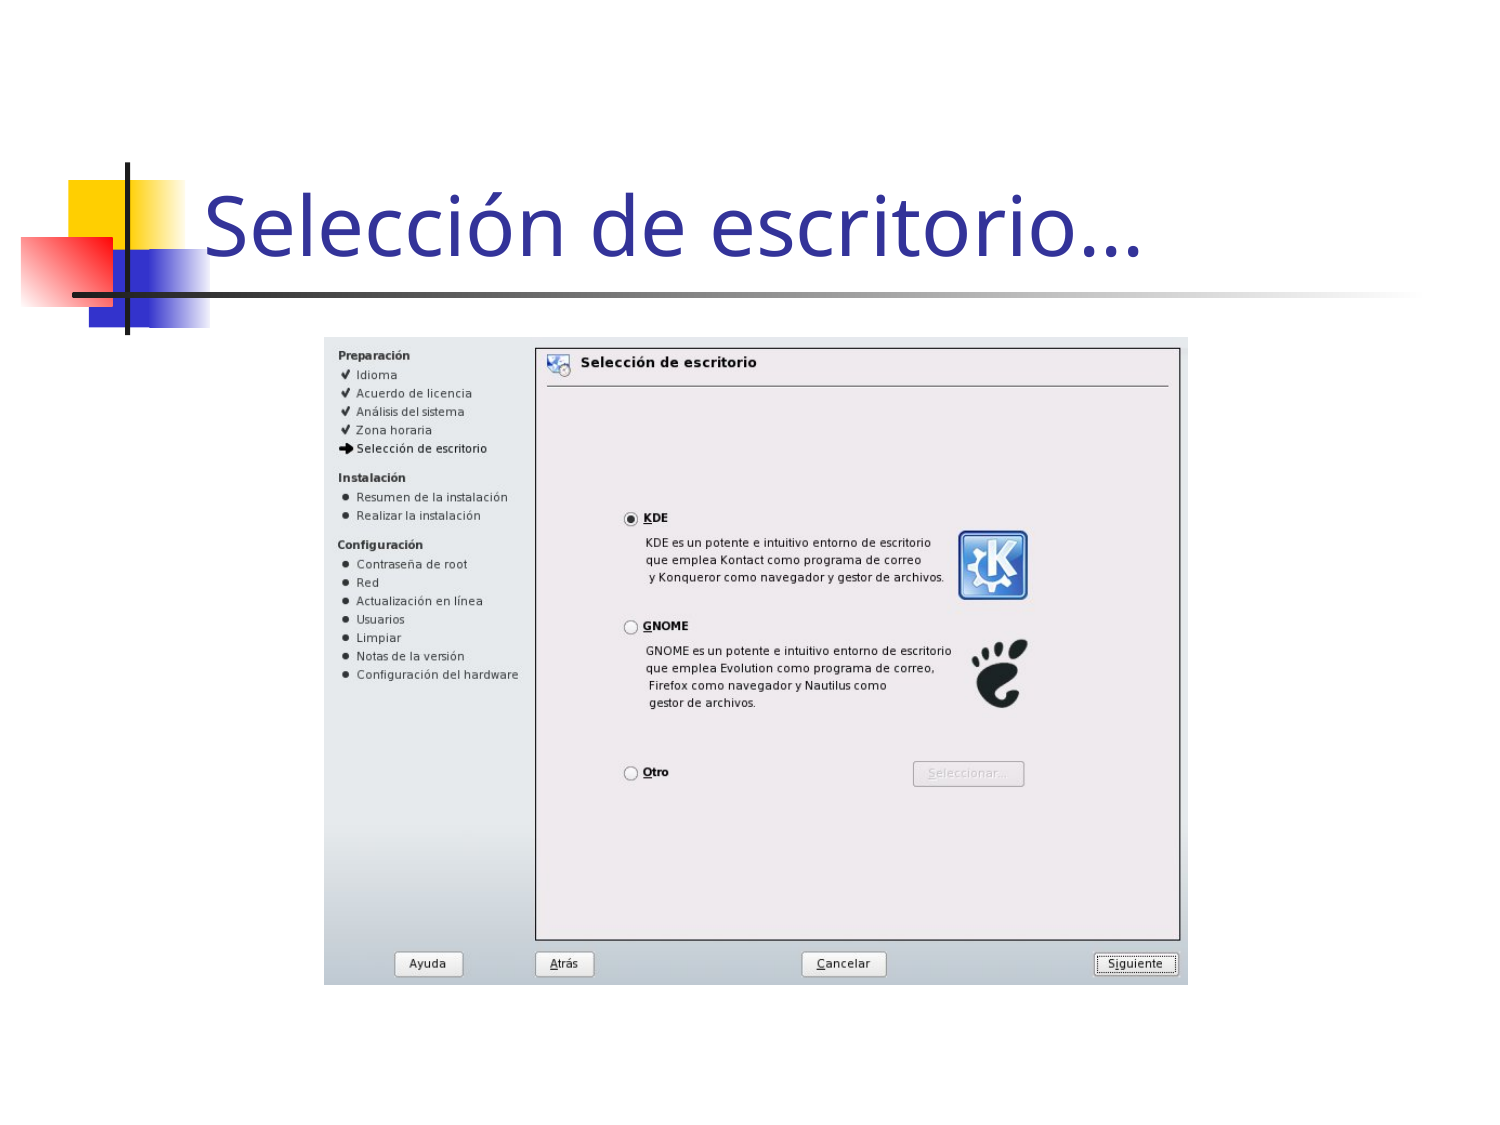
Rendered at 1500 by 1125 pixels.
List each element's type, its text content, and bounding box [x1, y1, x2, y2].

picture [324, 337, 1188, 985]
title Selección de escritorio... [188, 101, 1468, 289]
